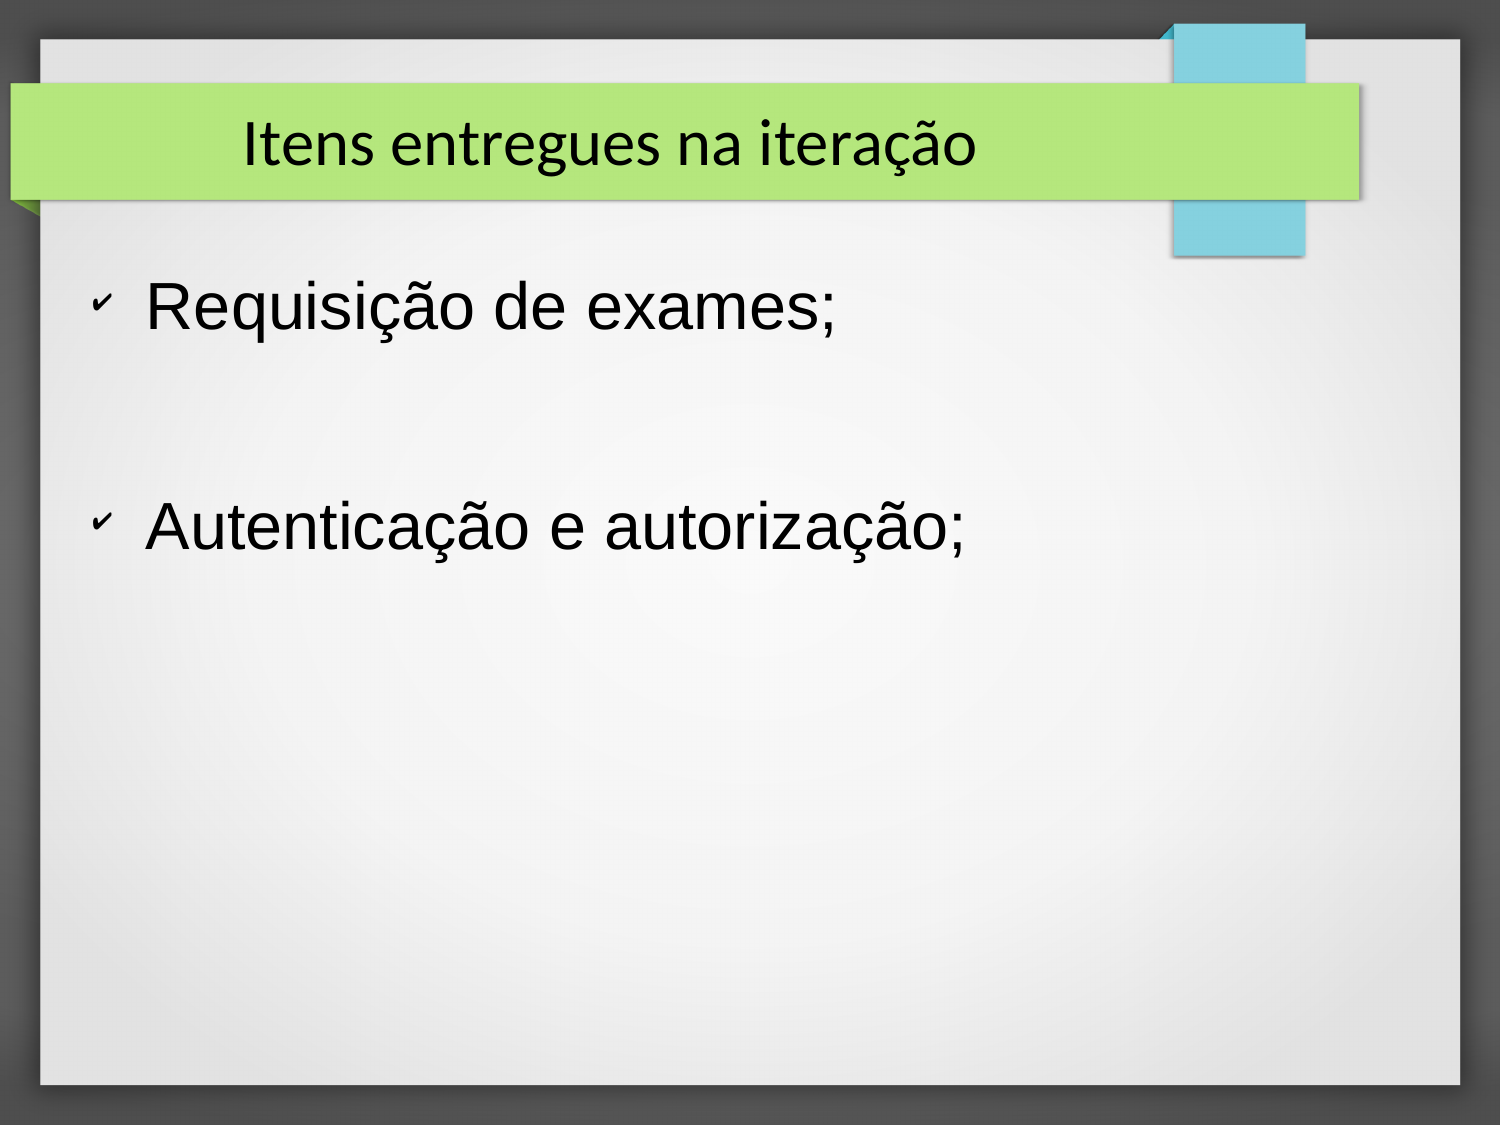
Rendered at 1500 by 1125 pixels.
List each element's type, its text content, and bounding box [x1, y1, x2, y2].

picture [0, 0, 1500, 1125]
text_box Itens entregues na iteração [75, 85, 1147, 193]
list Requisição de exames; Autenticação e autorização; [75, 263, 1425, 916]
